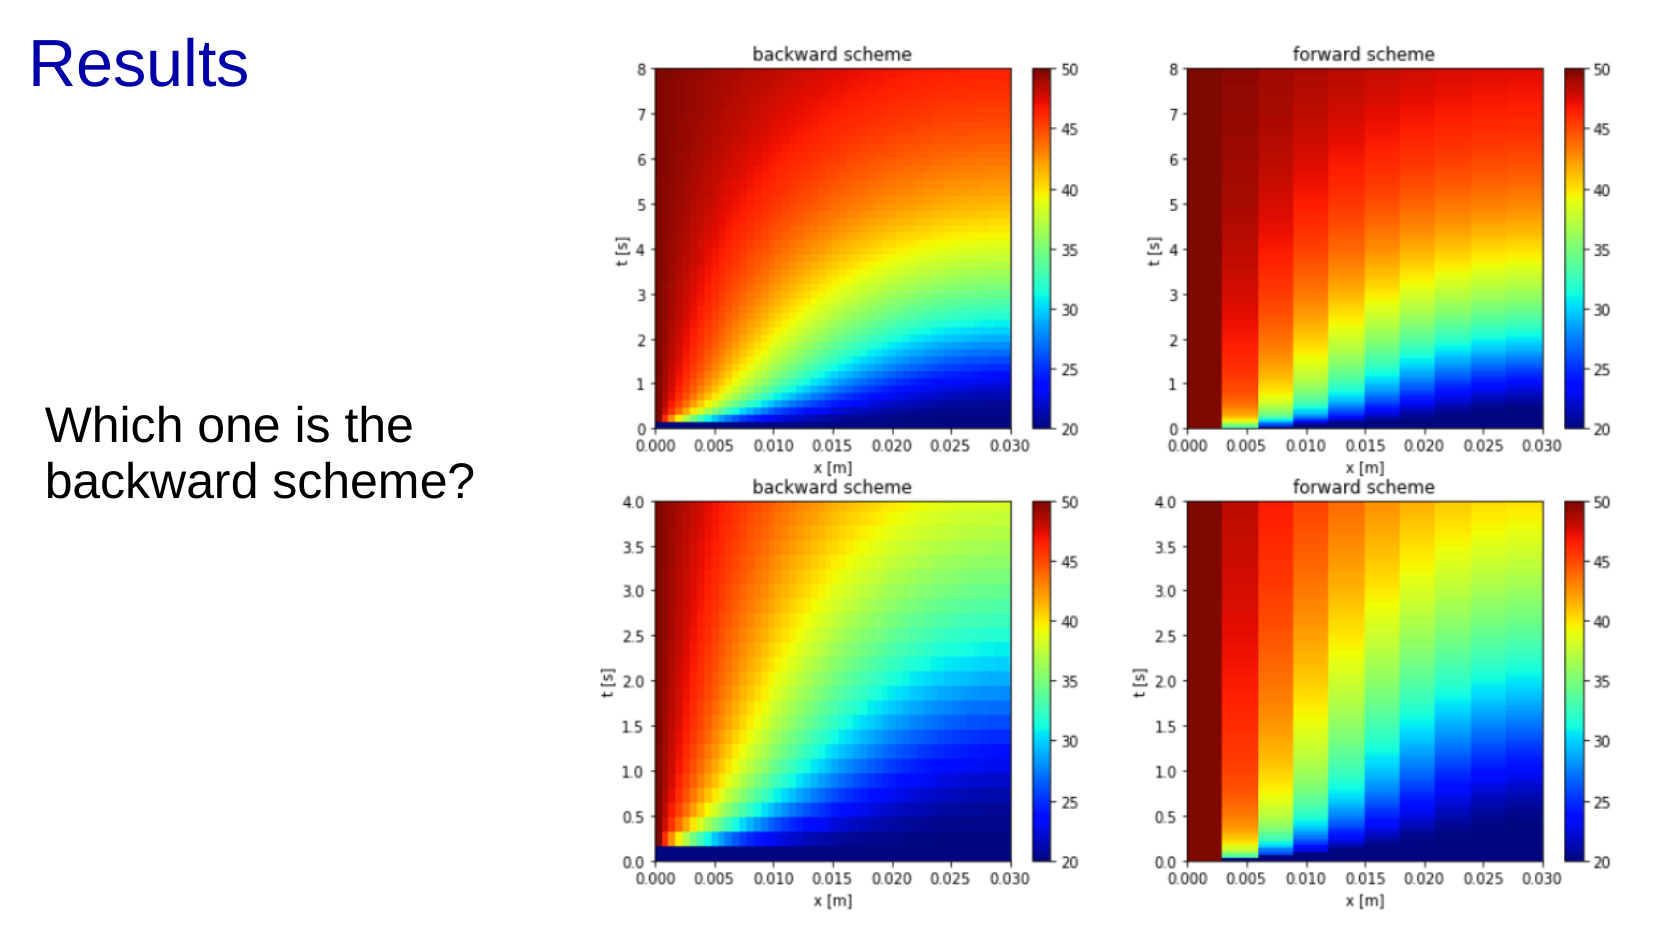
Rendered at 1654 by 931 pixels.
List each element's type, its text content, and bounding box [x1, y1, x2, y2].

picture [600, 36, 1616, 916]
text_box Which one is the backward scheme? [30, 389, 496, 601]
title Results [28, 21, 1626, 106]
